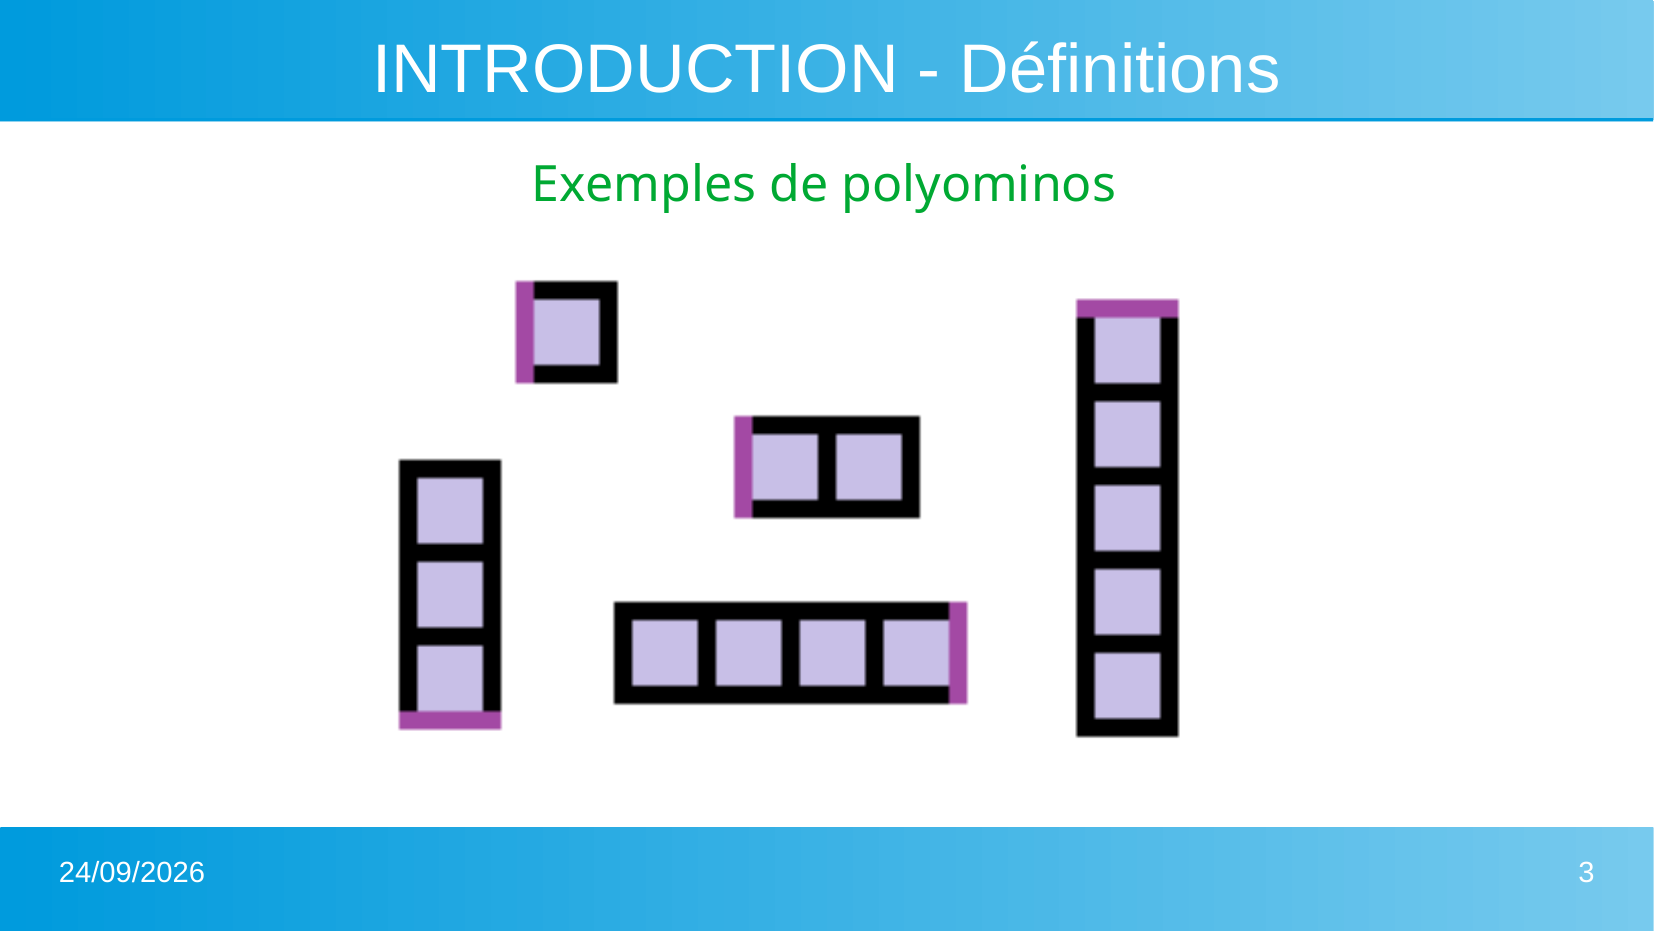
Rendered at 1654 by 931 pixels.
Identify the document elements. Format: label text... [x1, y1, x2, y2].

picture [324, 206, 1300, 811]
text_box Exemples de polyominos [531, 147, 1241, 216]
title INTRODUCTION - Définitions [59, 29, 1595, 108]
